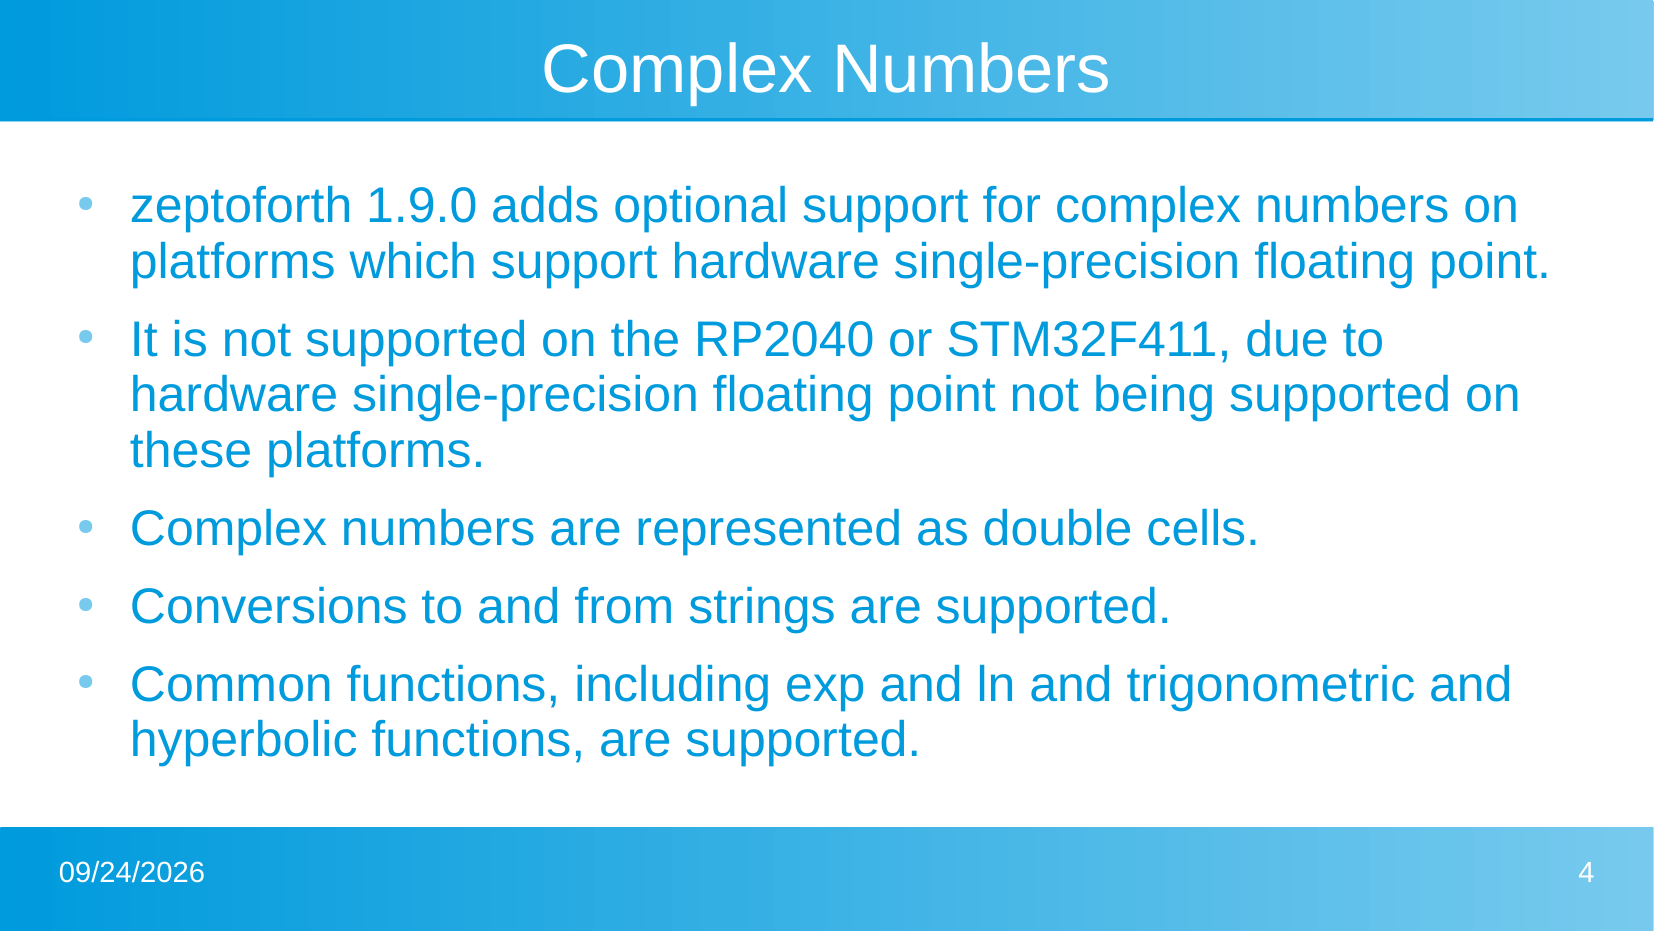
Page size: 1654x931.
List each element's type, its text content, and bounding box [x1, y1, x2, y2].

title Complex Numbers [59, 29, 1595, 108]
list zeptoforth 1.9.0 adds optional support for complex numbers on platforms which support hardware single-precision floating point. It is not supported on the RP2040 or STM32F411, due to hardware single-precision floating point not being supported on these platforms. Complex numbers are represented as double cells. Conversions to and from strings are supported. Common functions, including exp and ln and trigonometric and hyperbolic functions, are supported. [59, 177, 1595, 768]
